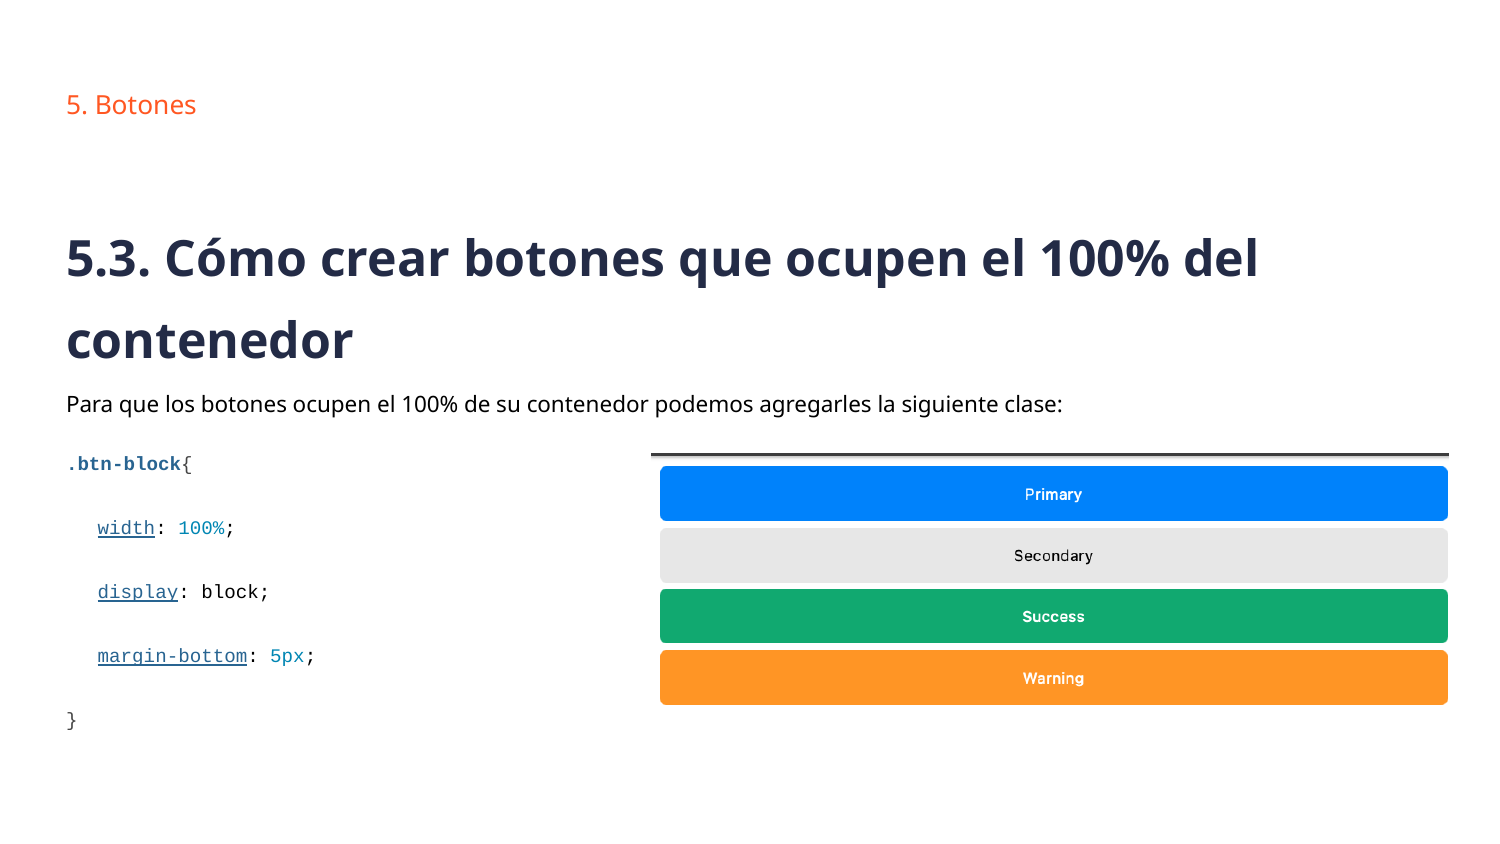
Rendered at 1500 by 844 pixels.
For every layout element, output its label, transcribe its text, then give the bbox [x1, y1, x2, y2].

picture [651, 453, 1449, 708]
list 5.3. Cómo crear botones que ocupen el 100% del contenedor Para que los botones ocupen el 100% de su contenedor podemos agregarles la siguiente clase: .btn-block{ width: 100%; display: block; margin-bottom: 5px; } [51, 189, 1449, 750]
title 5. Botones [51, 72, 1449, 167]
